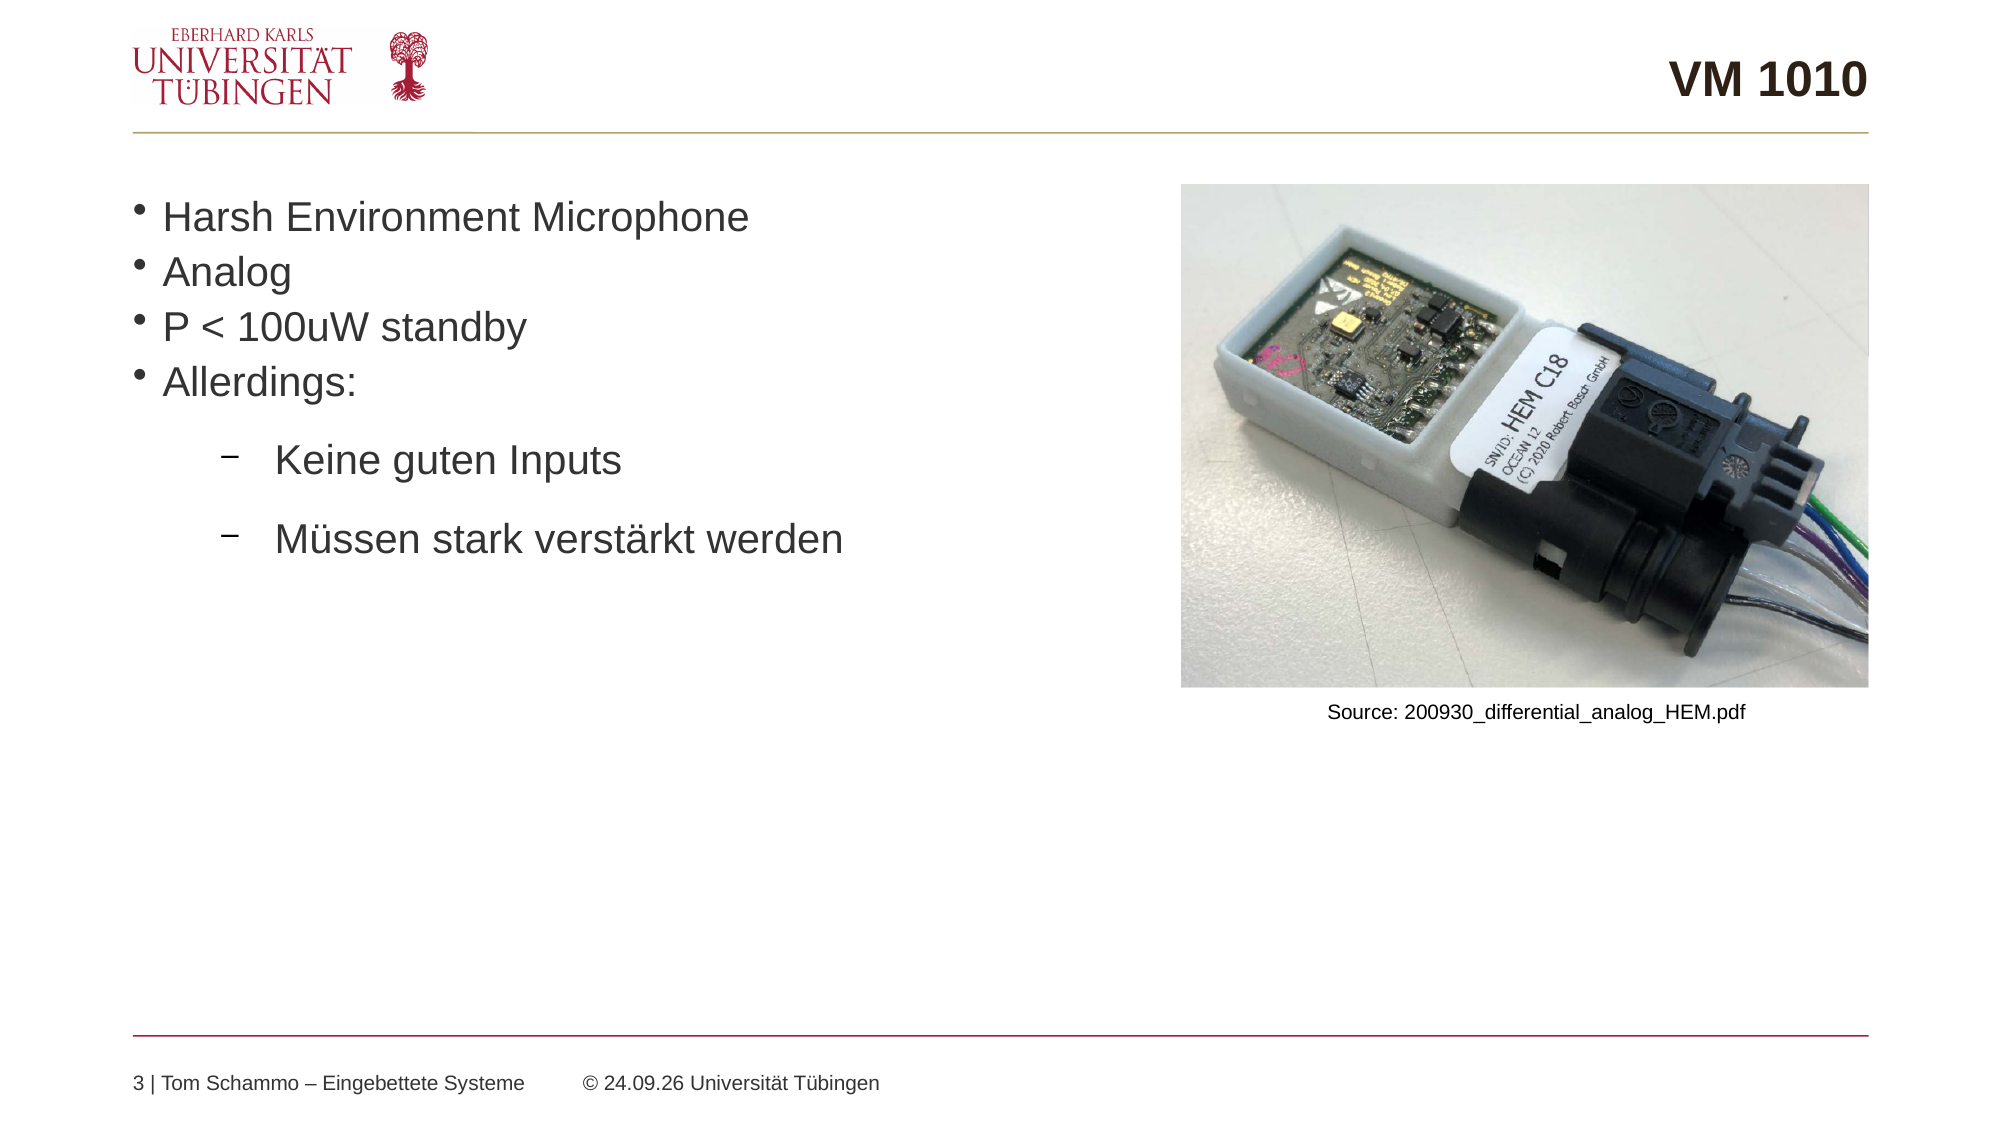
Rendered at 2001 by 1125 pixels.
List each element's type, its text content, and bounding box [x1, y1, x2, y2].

text_box Source: 200930_differential_analog_HEM.pdf [1312, 693, 1763, 732]
picture [132, 28, 428, 105]
list Harsh Environment Microphone Analog P < 100uW standby Allerdings: Keine guten Inputs Müssen stark verstärkt werden [132, 184, 1869, 1005]
title VM 1010 [512, 46, 1869, 107]
picture [1181, 184, 1869, 688]
